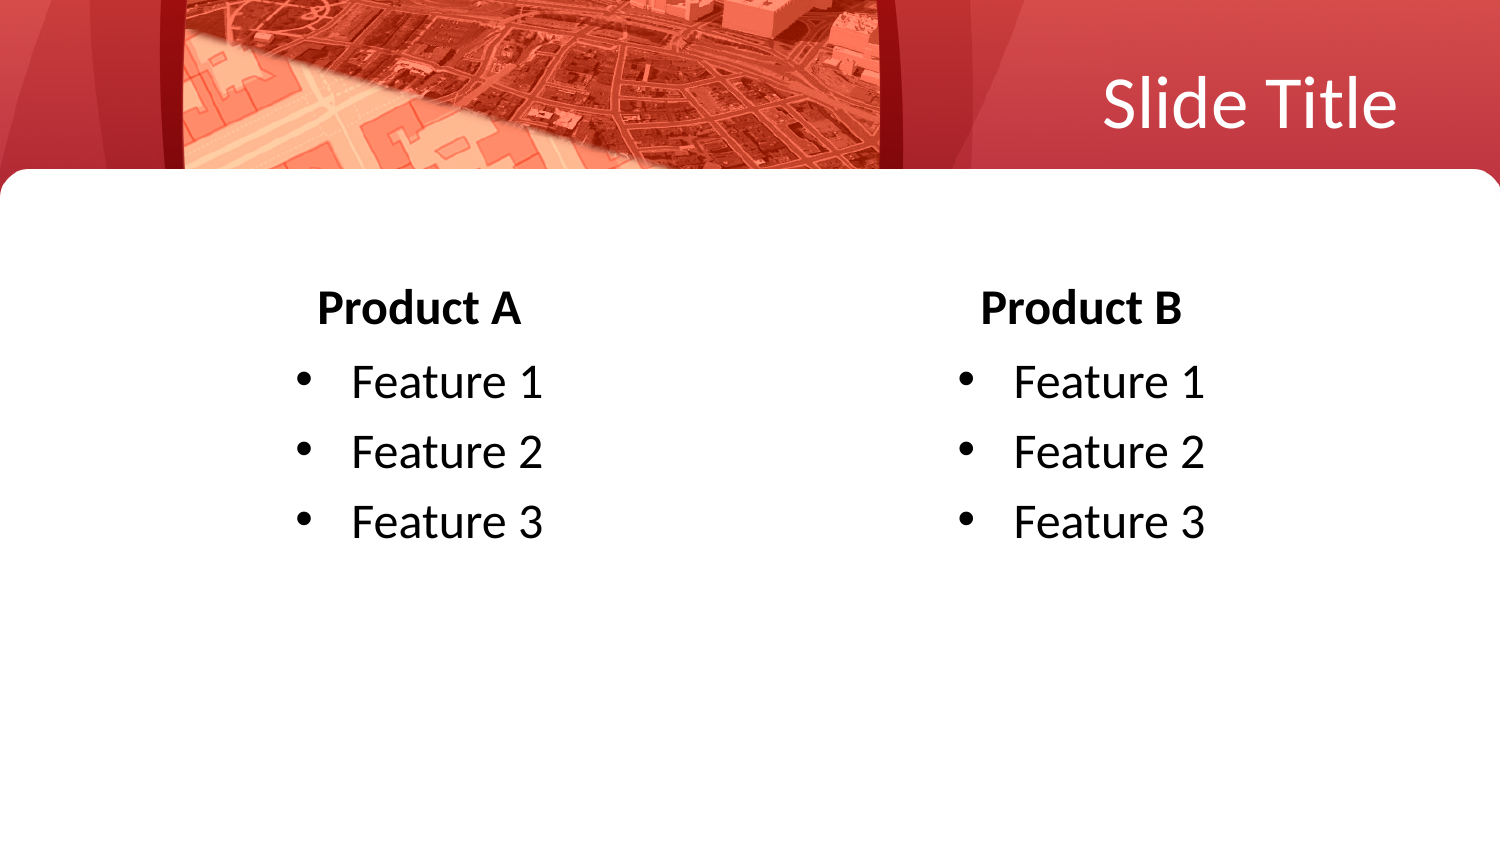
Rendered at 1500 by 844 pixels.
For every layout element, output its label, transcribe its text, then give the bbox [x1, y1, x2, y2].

list Product A [88, 263, 750, 340]
picture [0, 0, 1500, 844]
list Product B [750, 263, 1413, 340]
list Feature 1 Feature 2 Feature 3 [88, 340, 750, 714]
list Feature 1 Feature 2 Feature 3 [750, 340, 1413, 714]
title Slide Title [86, 36, 1414, 162]
